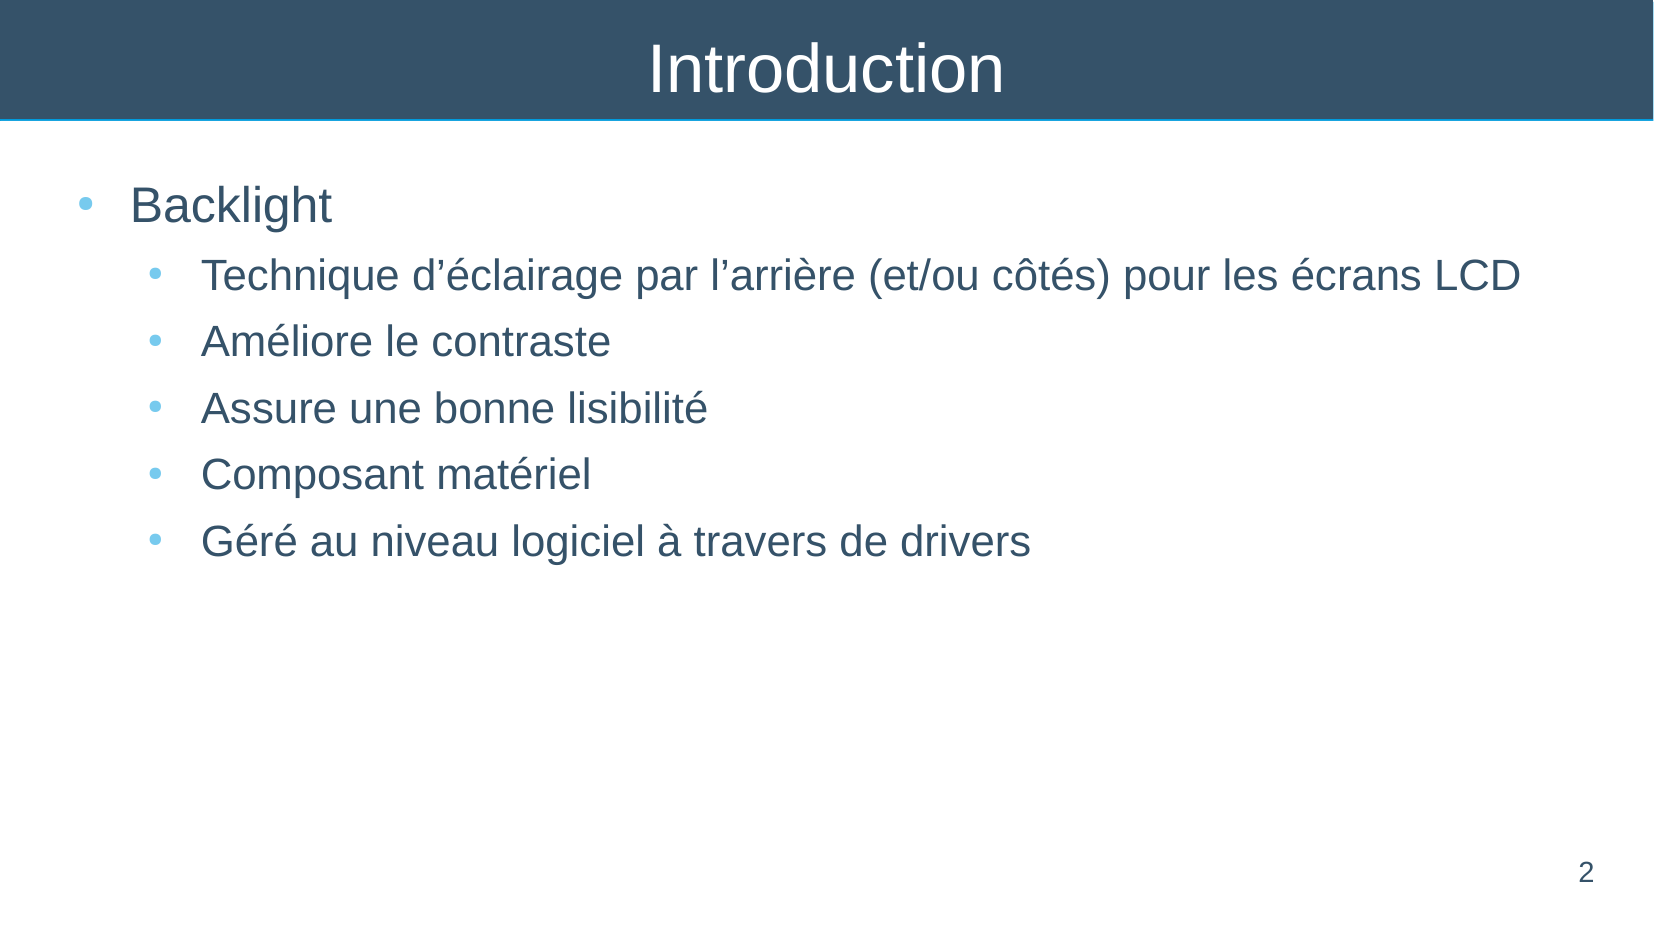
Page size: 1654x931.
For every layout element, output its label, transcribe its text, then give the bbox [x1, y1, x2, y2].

list Backlight Technique d’éclairage par l’arrière (et/ou côtés) pour les écrans LCD Améliore le contraste Assure une bonne lisibilité Composant matériel Géré au niveau logiciel à travers de drivers [59, 177, 1595, 768]
title Introduction [59, 29, 1595, 108]
